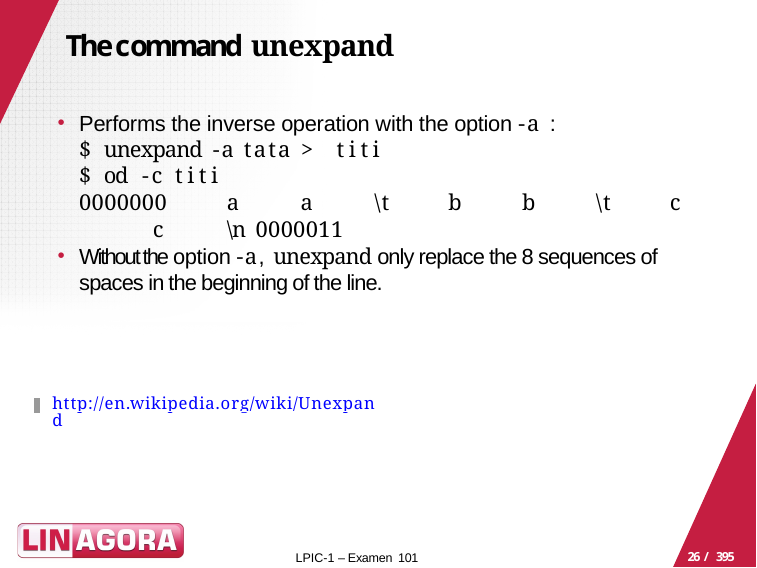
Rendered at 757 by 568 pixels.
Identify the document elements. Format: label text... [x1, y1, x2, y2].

text_box http://en.wikipedia.org/wiki/Unexpand [50, 393, 381, 415]
text_box The command unexpand [63, 26, 697, 122]
text_box LPIC-1 – Examen 101 [293, 549, 420, 568]
picture [0, 0, 352, 352]
text_box <numéro> / 395 [683, 549, 747, 568]
text_box Performs the inverse operation with the option -a : $ unexpand -a tata > titi $ od -c titi 0000000 a a \t b b \t c c \n 0000011 Without the option -a, unexpand only replace the 8 sequences of spaces in the beginning of the line. [55, 109, 689, 318]
text_box [17, 520, 184, 562]
